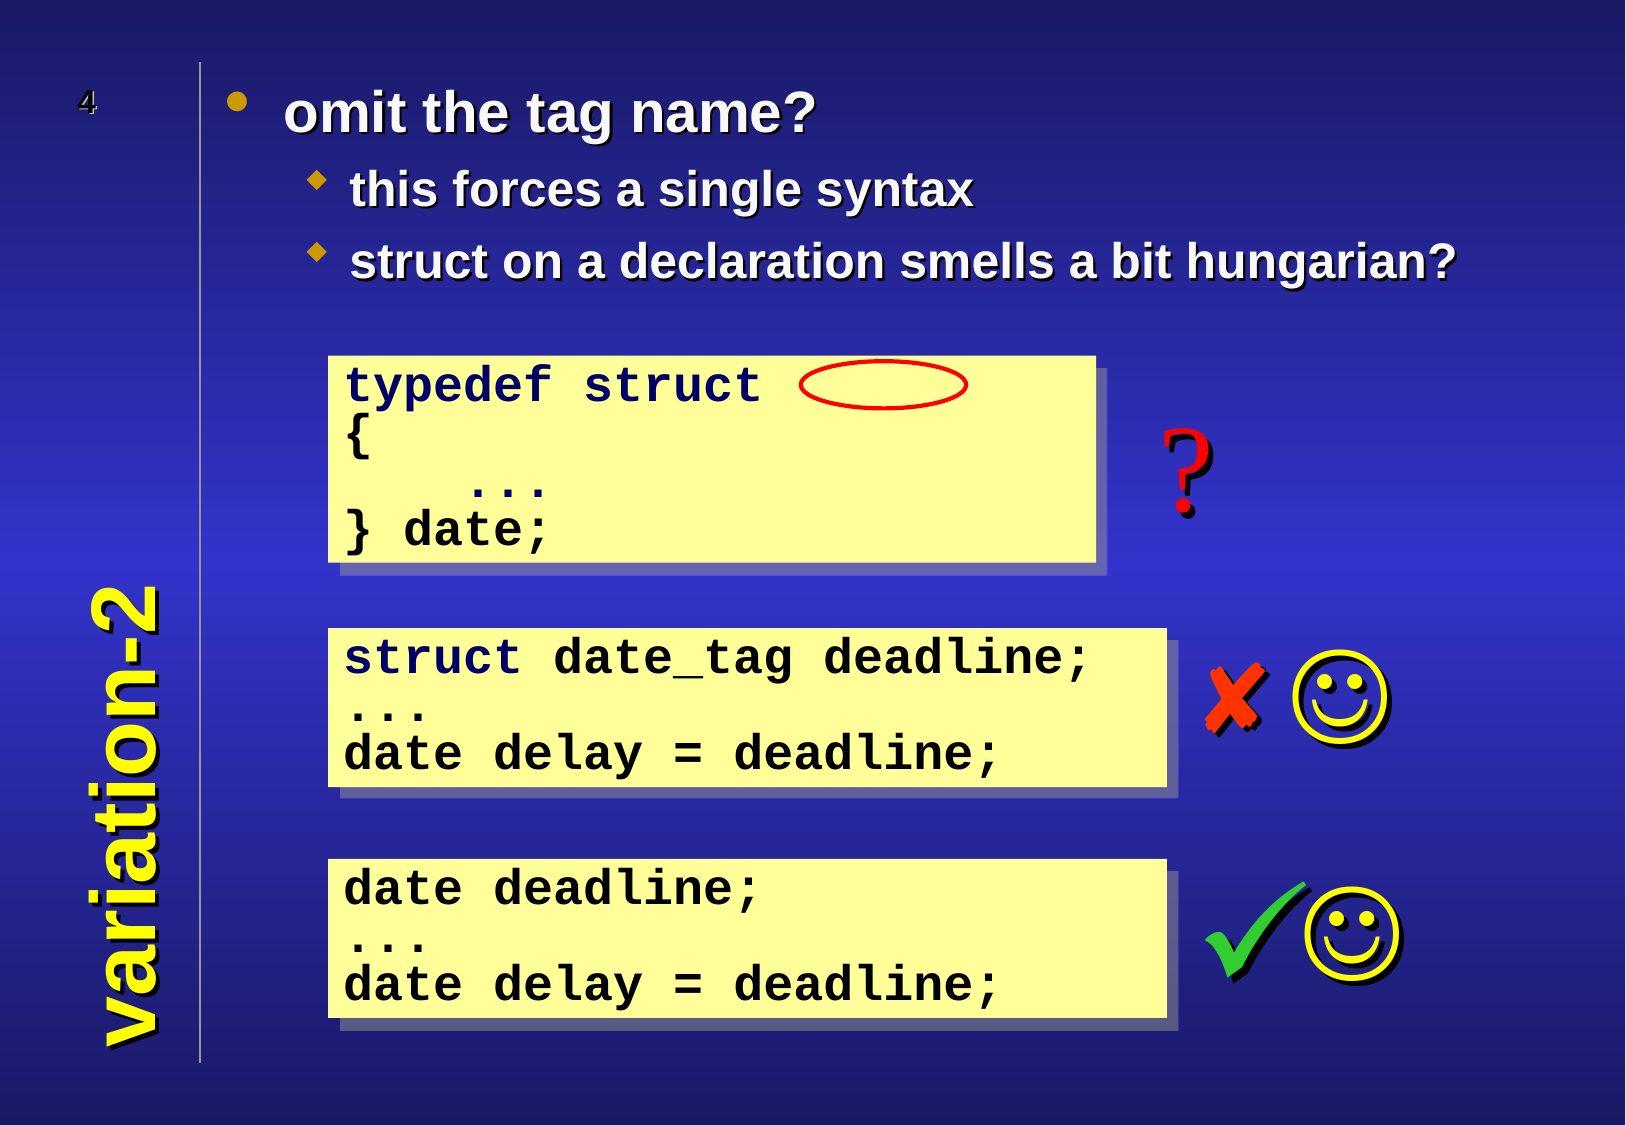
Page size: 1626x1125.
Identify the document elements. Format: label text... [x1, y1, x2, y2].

text_box struct date_tag deadline; ... date delay = deadline; [328, 628, 1167, 788]
title variation-2 [50, 187, 188, 1063]
text_box ? [1143, 379, 1230, 545]
text_box  [1303, 661, 1381, 738]
text_box typedef struct { ... } date; [328, 355, 1097, 563]
text_box  [1285, 846, 1474, 1013]
text_box date deadline; ... date delay = deadline; [328, 858, 1167, 1018]
text_box  [1178, 609, 1298, 775]
text_box  [1178, 840, 1368, 1035]
list omit the tag name? this forces a single syntax struct on a declaration smells a bit hungarian? [212, 66, 1625, 1067]
text_box  [1273, 609, 1462, 776]
